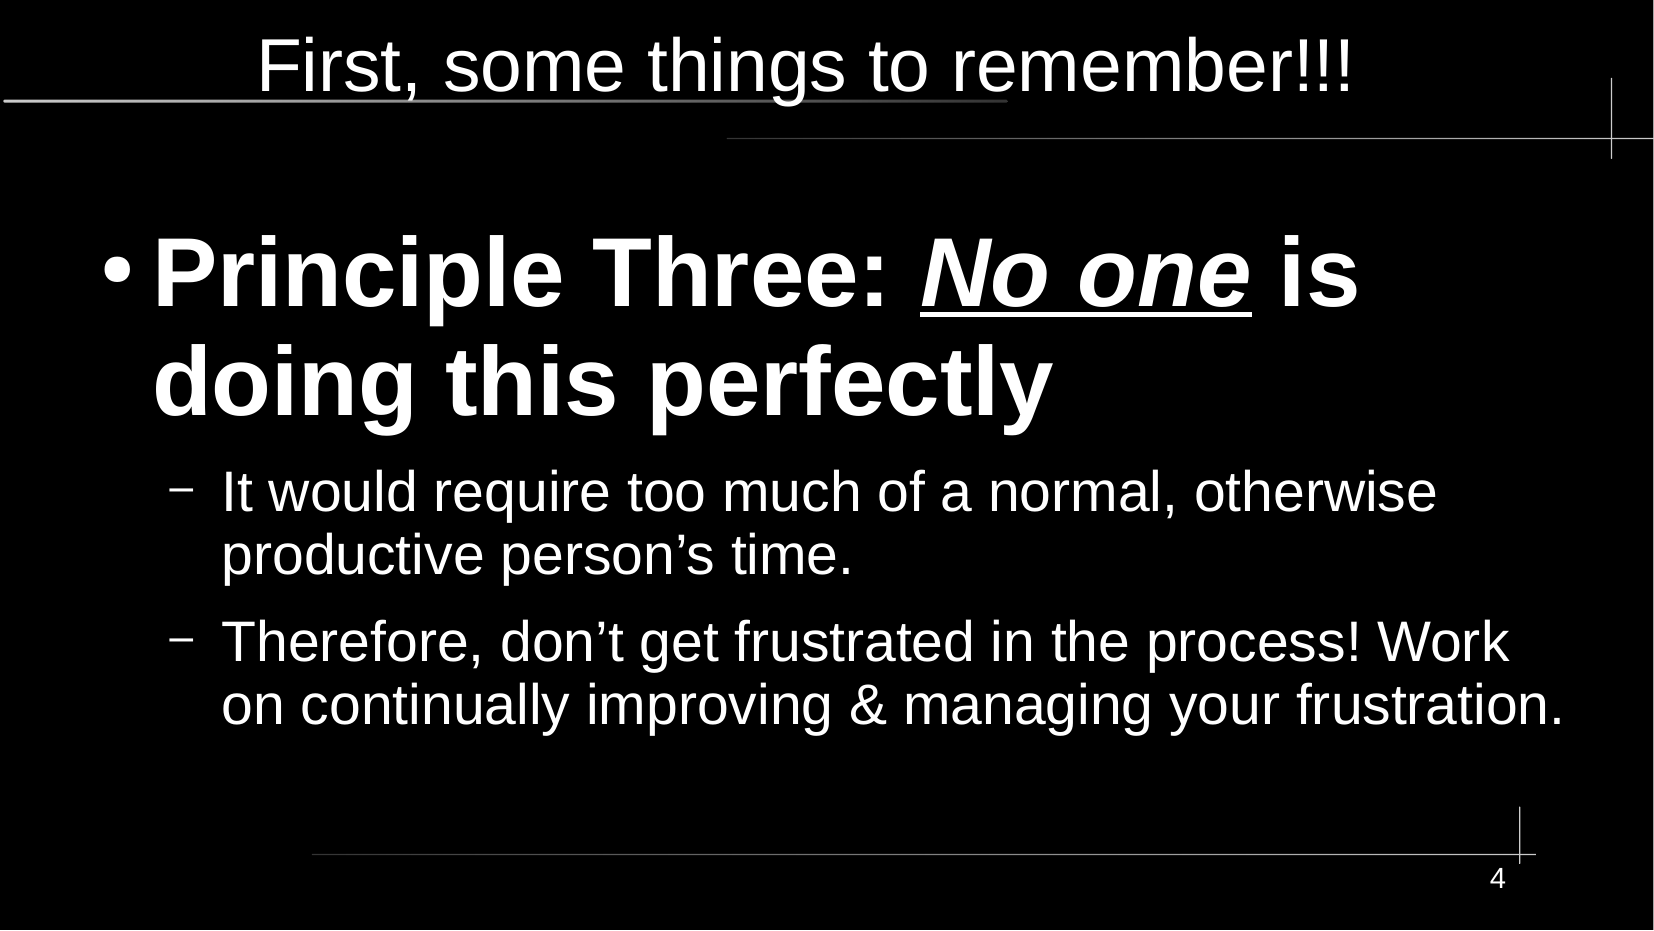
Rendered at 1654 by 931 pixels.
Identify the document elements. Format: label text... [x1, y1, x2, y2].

list Principle Three: No one is doing this perfectly It would require too much of a normal, otherwise productive person’s time. Therefore, don’t get frustrated in the process! Work on continually improving & managing your frustration. [82, 217, 1571, 758]
title First, some things to remember!!! [23, 11, 1589, 119]
